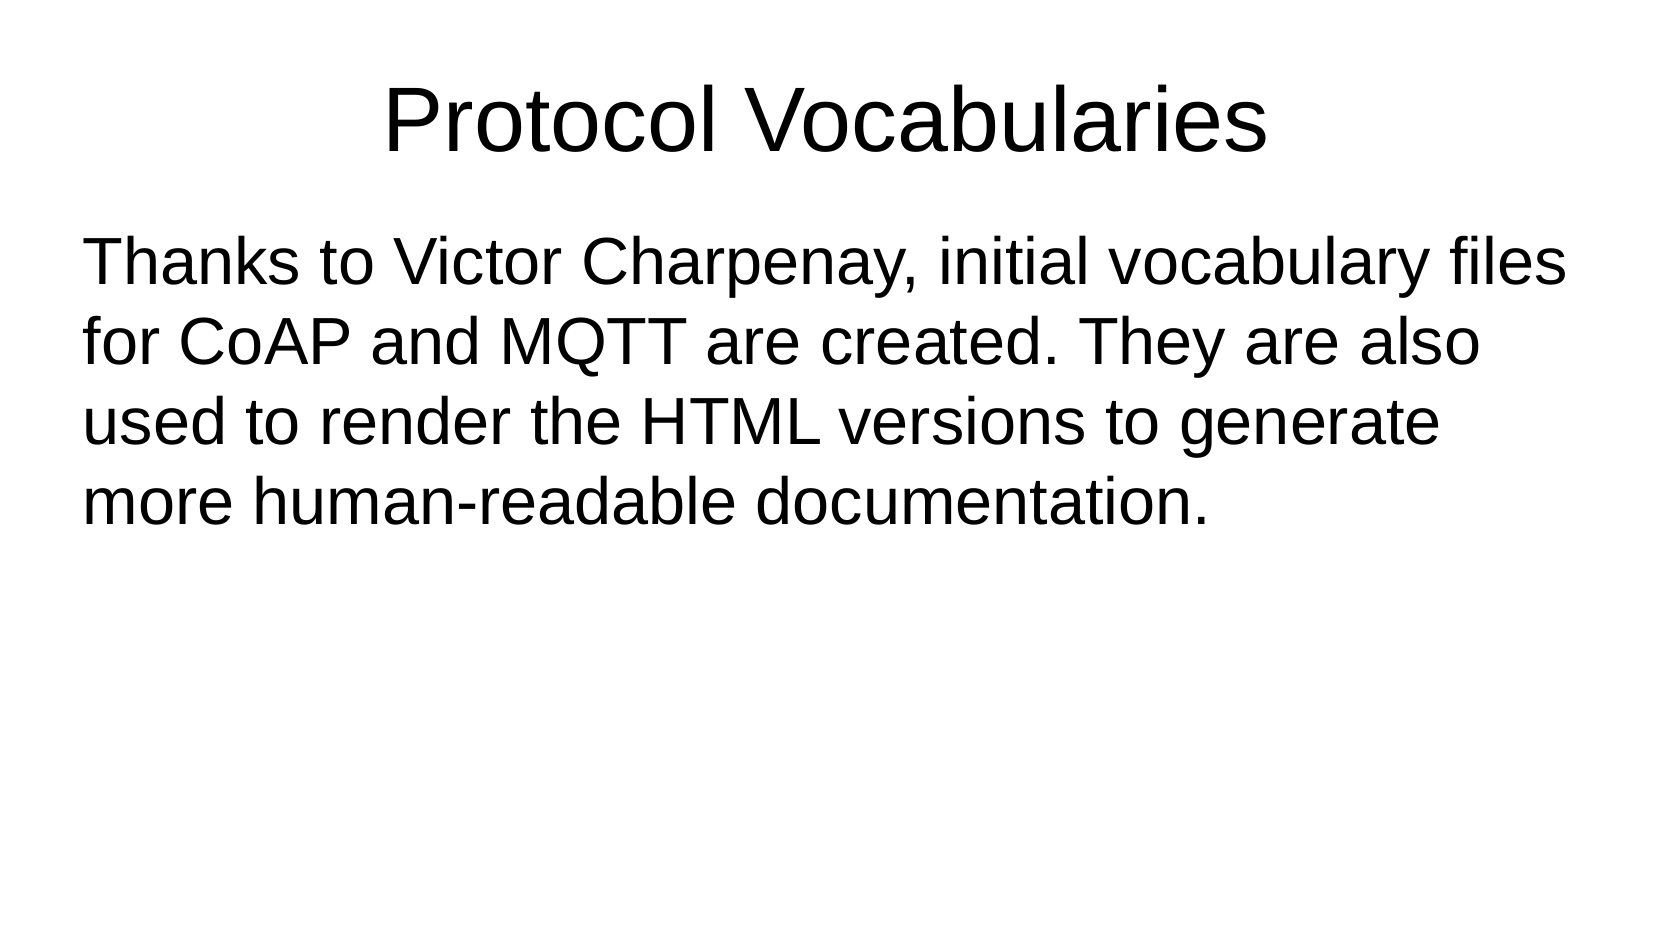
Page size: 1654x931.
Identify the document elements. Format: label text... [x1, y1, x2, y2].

text_box Thanks to Victor Charpenay, initial vocabulary files for CoAP and MQTT are created. They are also used to render the HTML versions to generate more human-readable documentation. [82, 217, 1571, 757]
text_box Protocol Vocabularies [82, 37, 1571, 193]
